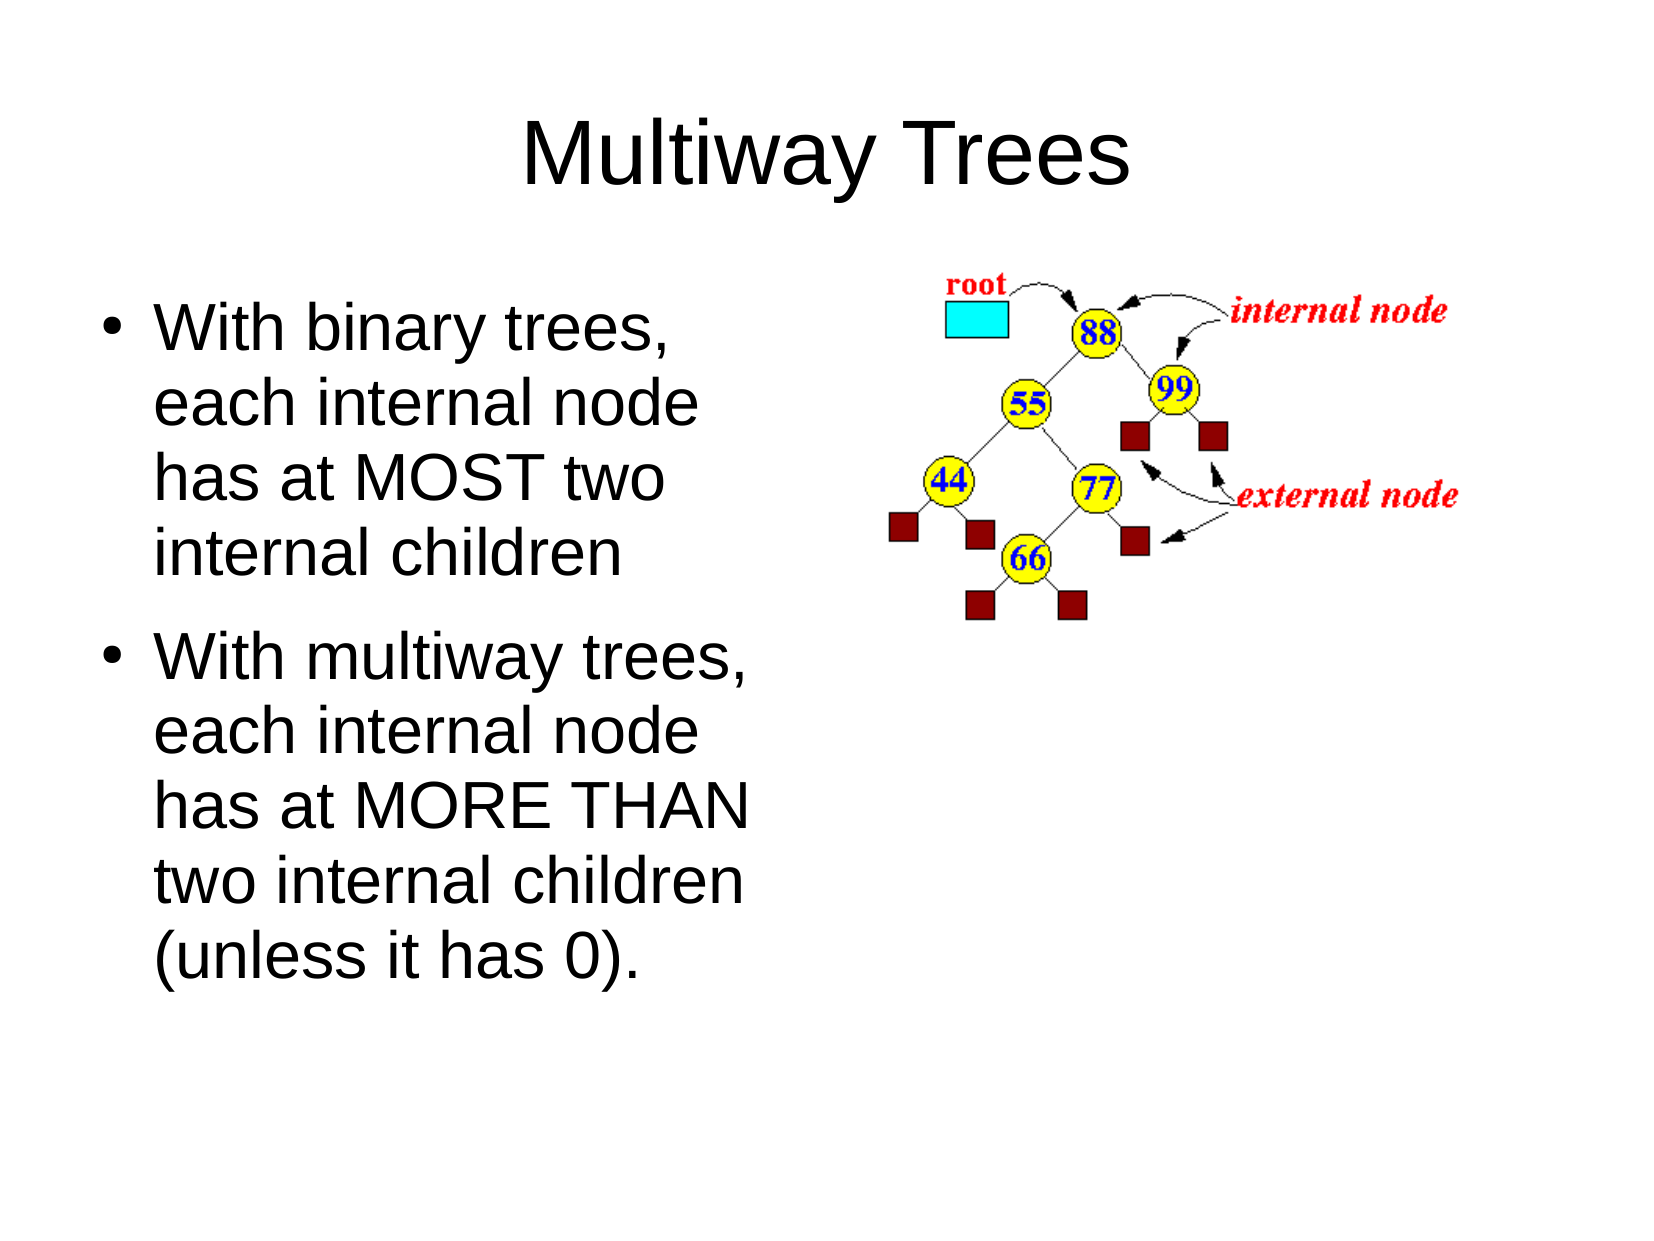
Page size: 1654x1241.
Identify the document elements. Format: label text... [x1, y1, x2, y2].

list With binary trees, each internal node has at MOST two internal children With multiway trees, each internal node has at MORE THAN two internal children (unless it has 0). [82, 290, 809, 1097]
title Multiway Trees [82, 49, 1571, 257]
picture [825, 262, 1499, 636]
